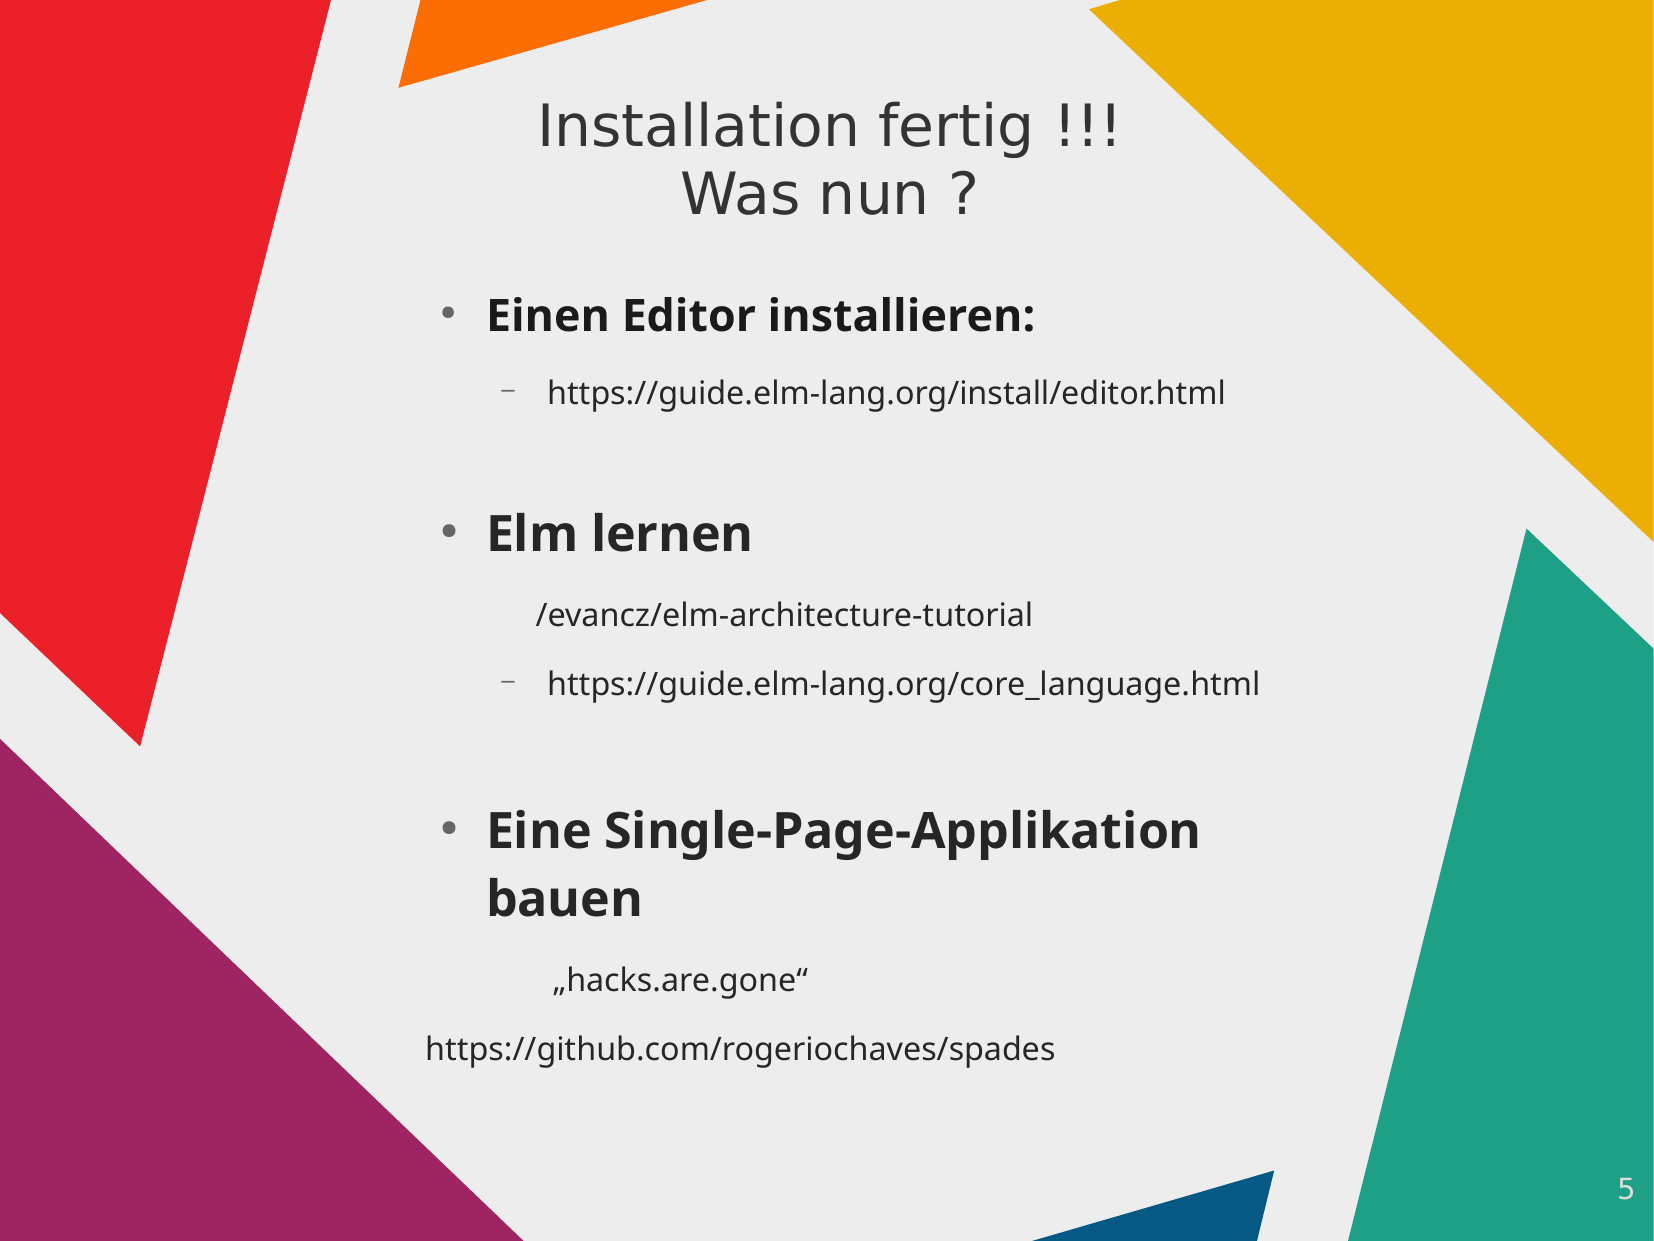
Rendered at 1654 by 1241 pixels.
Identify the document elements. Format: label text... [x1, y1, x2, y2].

title Installation fertig !!! Was nun ? [289, 56, 1372, 265]
list Einen Editor installieren: https://guide.elm-lang.org/install/editor.html Elm lernen /evancz/elm-architecture-tutorial https://guide.elm-lang.org/core_language.html Eine Single-Page-Applikation bauen „hacks.are.gone“ https://github.com/rogeriochaves/spades [425, 283, 1264, 1111]
